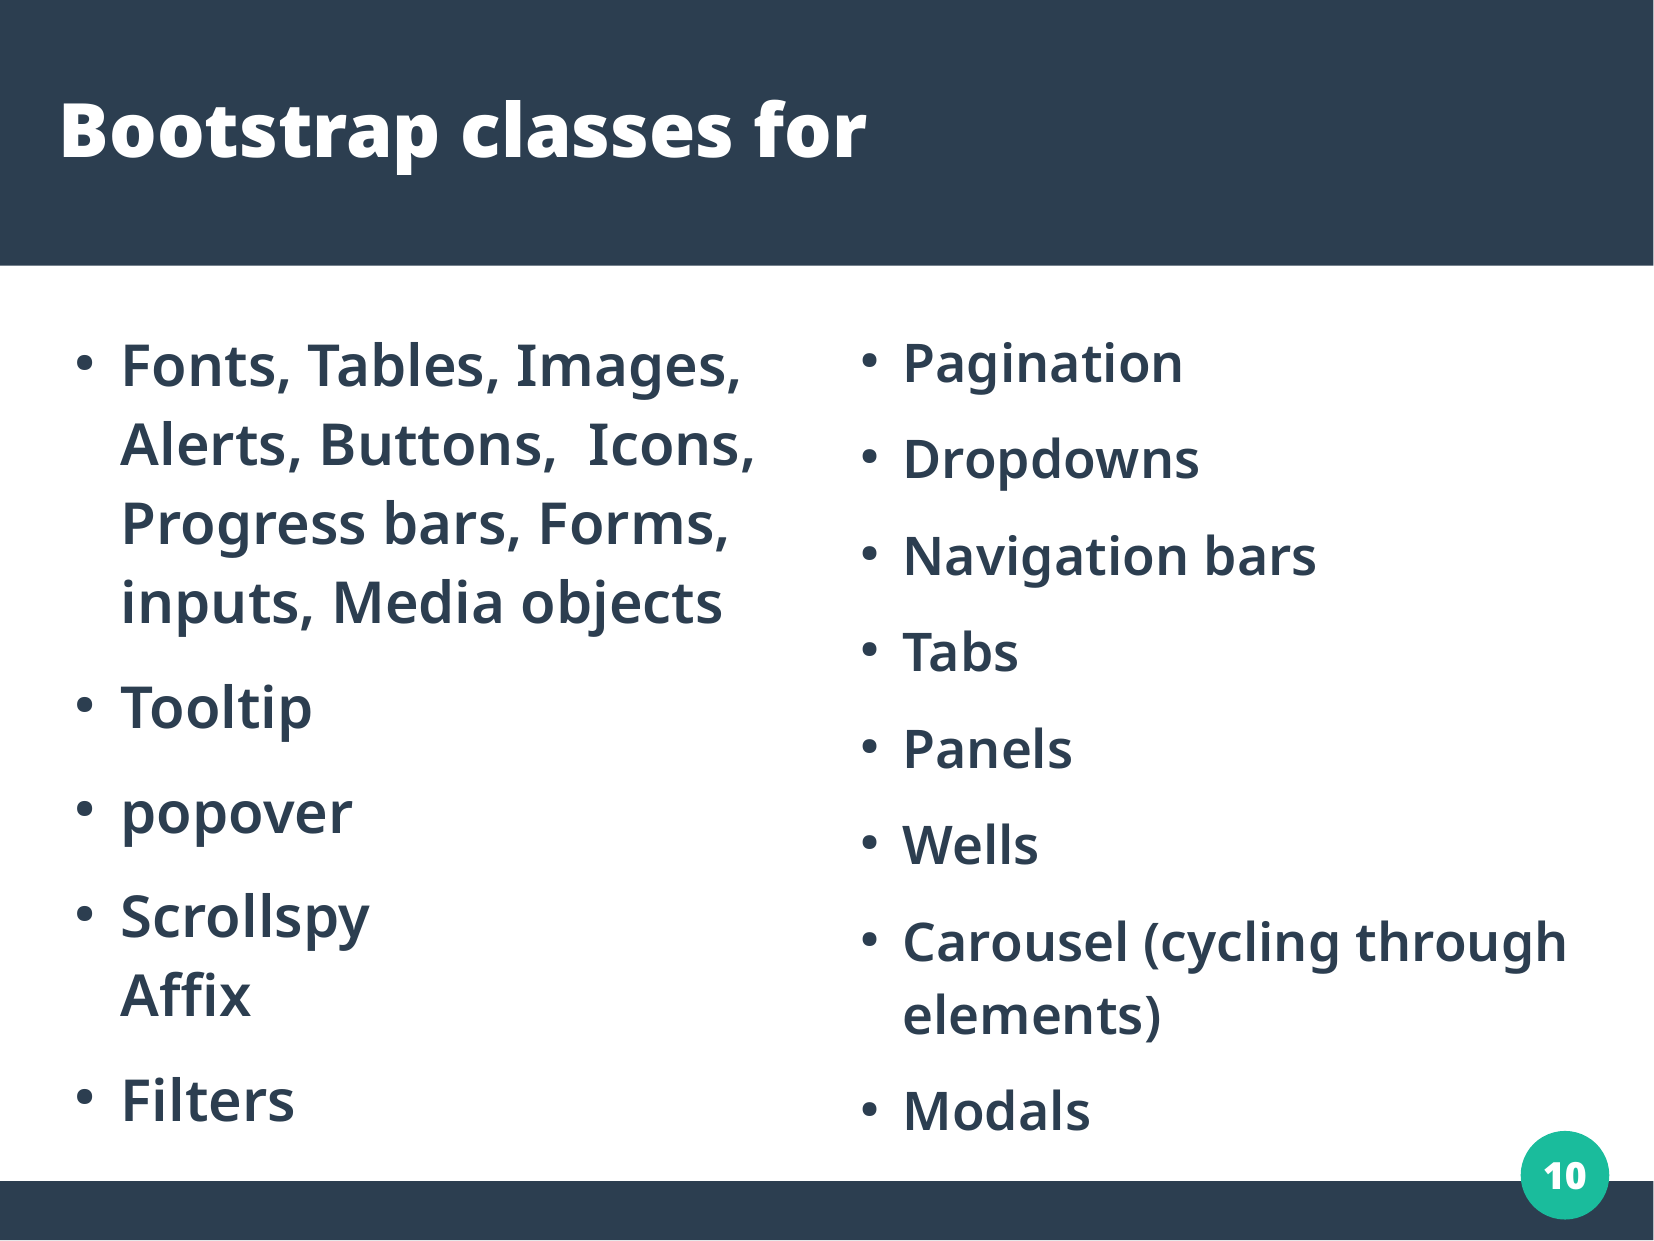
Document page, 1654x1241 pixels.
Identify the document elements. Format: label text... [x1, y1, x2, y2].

list Fonts, Tables, Images, Alerts, Buttons, Icons, Progress bars, Forms, inputs, Media objects Tooltip popover Scrollspy Affix Filters [59, 324, 809, 1152]
title Bootstrap classes for [59, 49, 1595, 207]
list Pagination Dropdowns Navigation bars Tabs Panels Wells Carousel (cycling through elements) Modals [845, 324, 1596, 1152]
